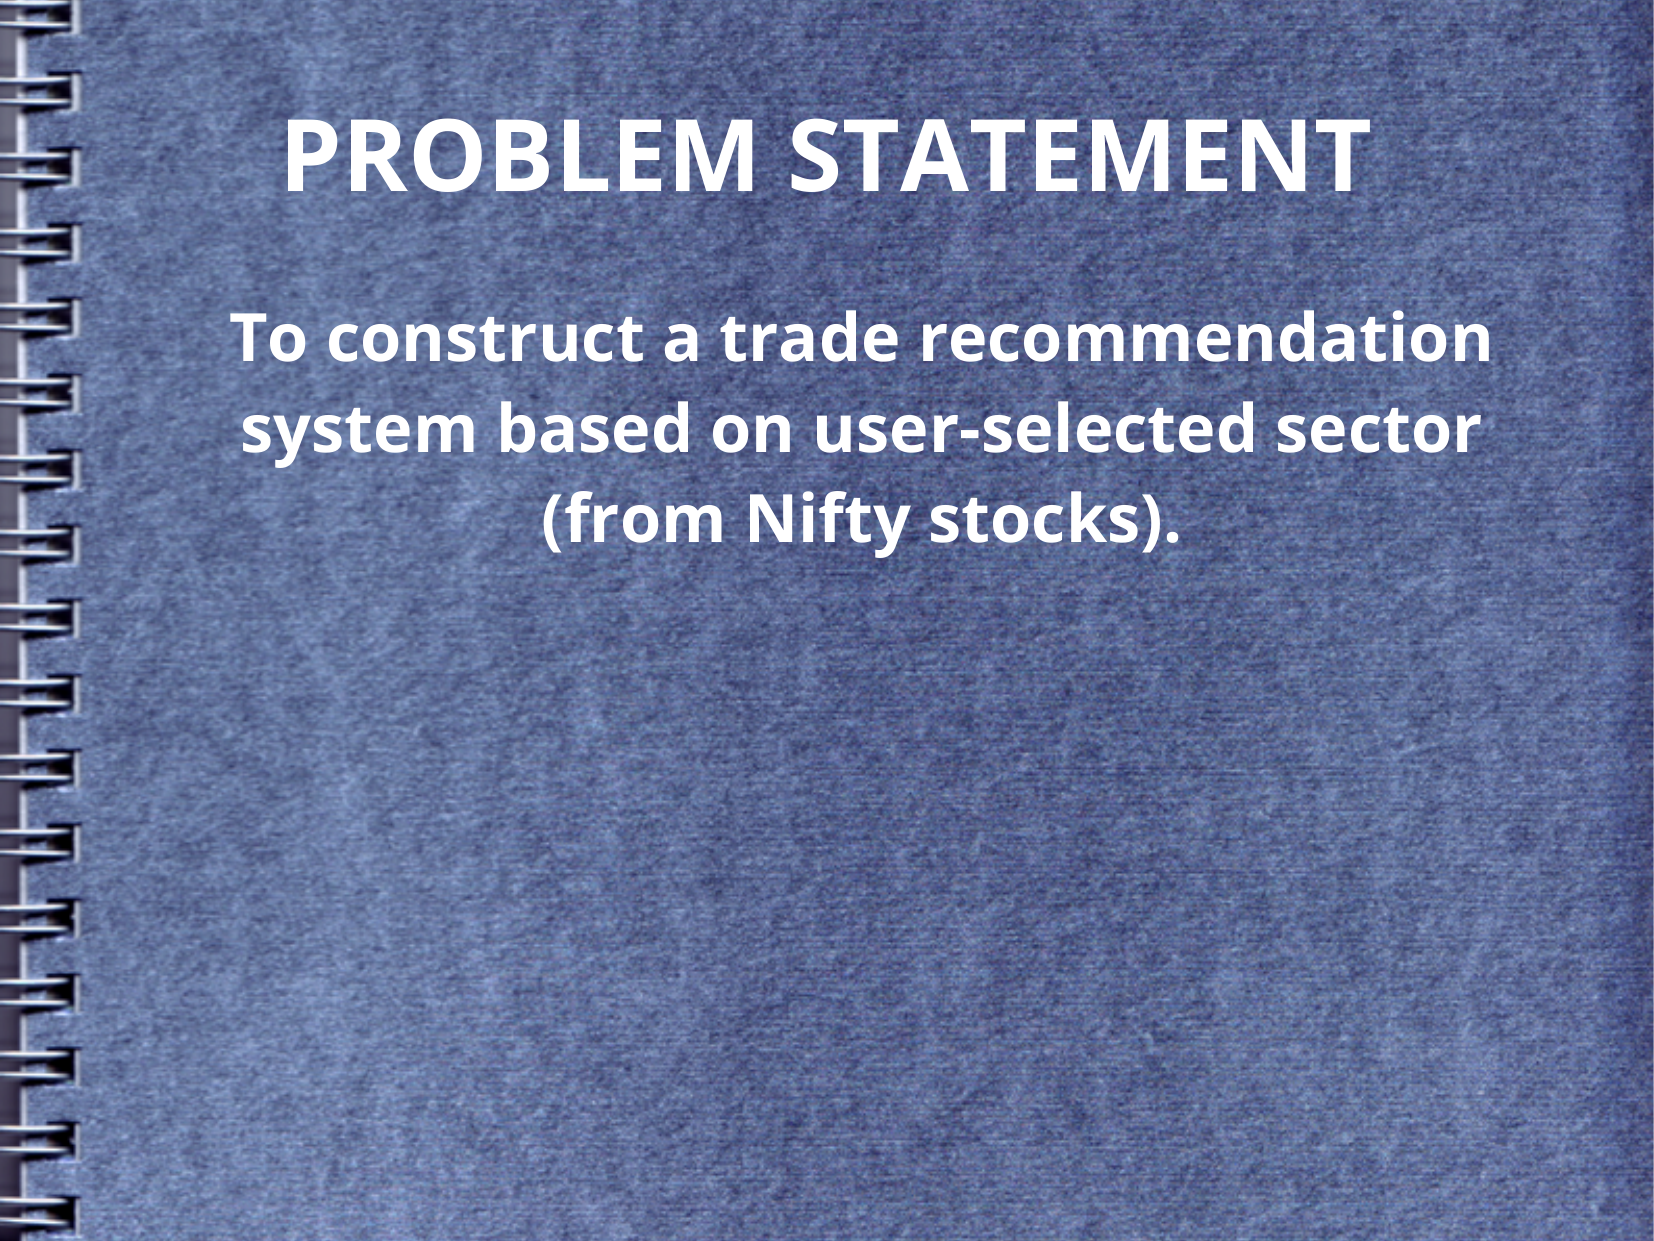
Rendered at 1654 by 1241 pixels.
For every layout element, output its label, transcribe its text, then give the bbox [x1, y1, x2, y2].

list To construct a trade recommendation system based on user-selected sector (from Nifty stocks). [82, 290, 1571, 1109]
title PROBLEM STATEMENT [82, 49, 1571, 257]
picture [0, 0, 1654, 1241]
